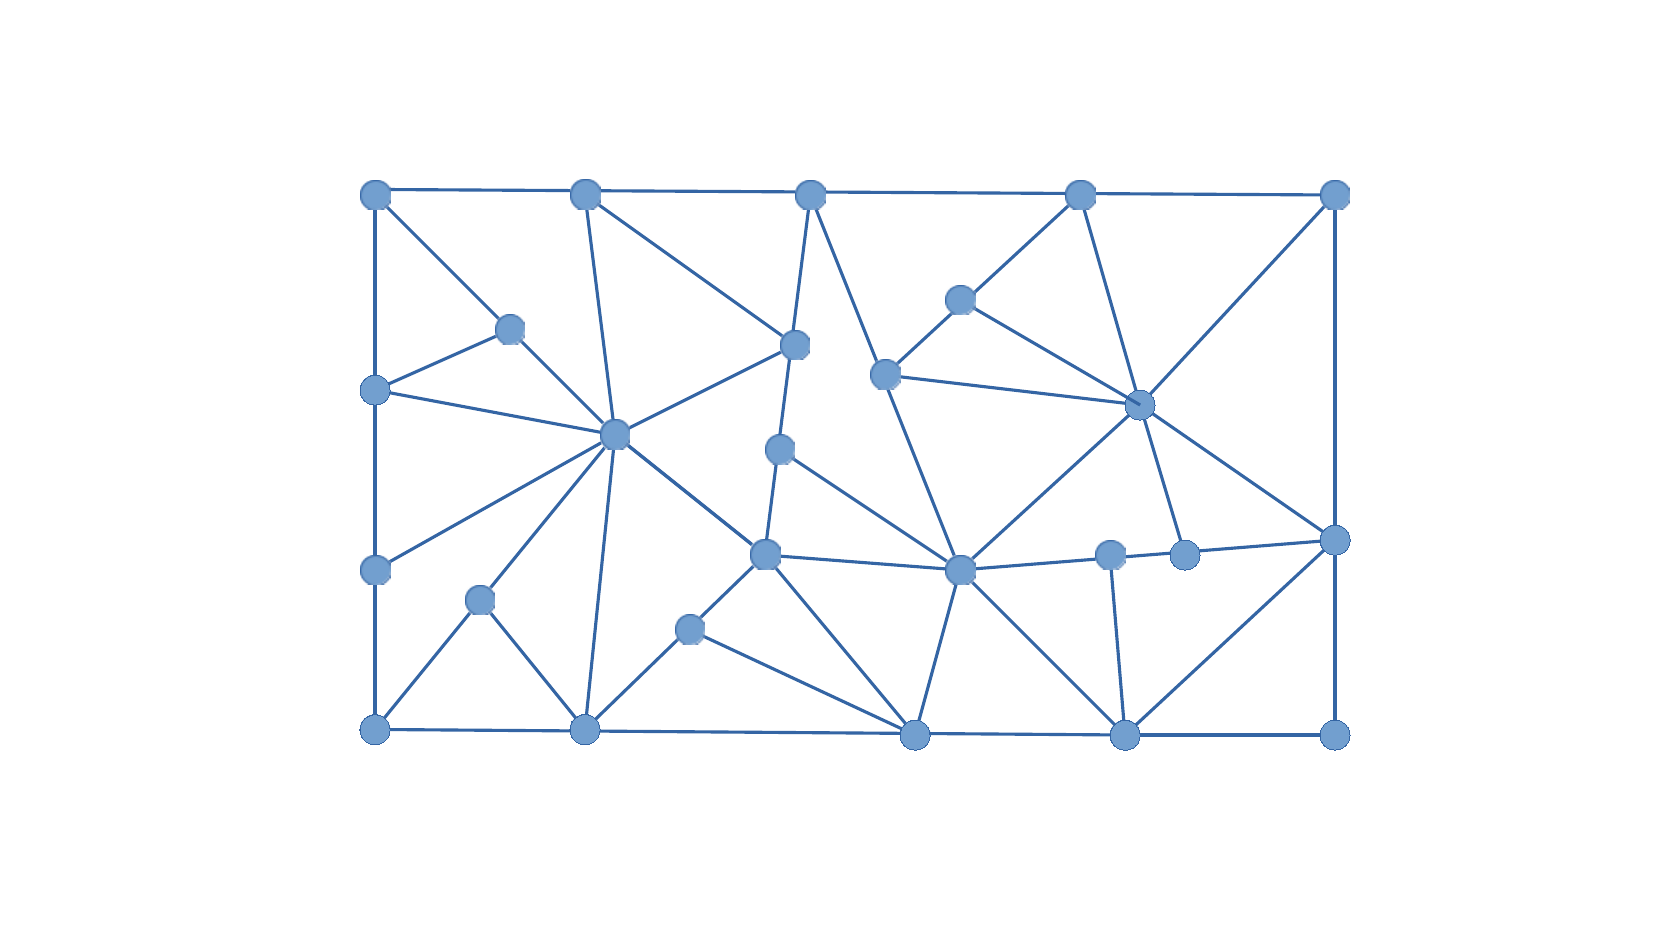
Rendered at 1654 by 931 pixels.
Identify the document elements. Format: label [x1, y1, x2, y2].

picture [945, 285, 976, 316]
picture [675, 614, 705, 645]
picture [360, 555, 391, 586]
picture [945, 555, 976, 586]
text_box [569, 714, 601, 745]
picture [1320, 180, 1350, 211]
picture [1095, 540, 1126, 571]
text_box [900, 720, 931, 751]
picture [795, 180, 826, 211]
text_box [1320, 525, 1351, 556]
text_box [359, 714, 391, 745]
text_box [360, 375, 391, 406]
text_box [1320, 720, 1351, 751]
picture [765, 434, 795, 465]
text_box [1170, 540, 1201, 571]
picture [570, 179, 601, 210]
picture [360, 180, 391, 211]
picture [600, 419, 630, 450]
text_box [1110, 720, 1141, 751]
picture [750, 539, 781, 570]
picture [870, 359, 901, 390]
picture [1065, 180, 1096, 211]
picture [465, 585, 495, 616]
text_box [1125, 390, 1156, 421]
picture [495, 314, 525, 345]
picture [780, 330, 810, 361]
